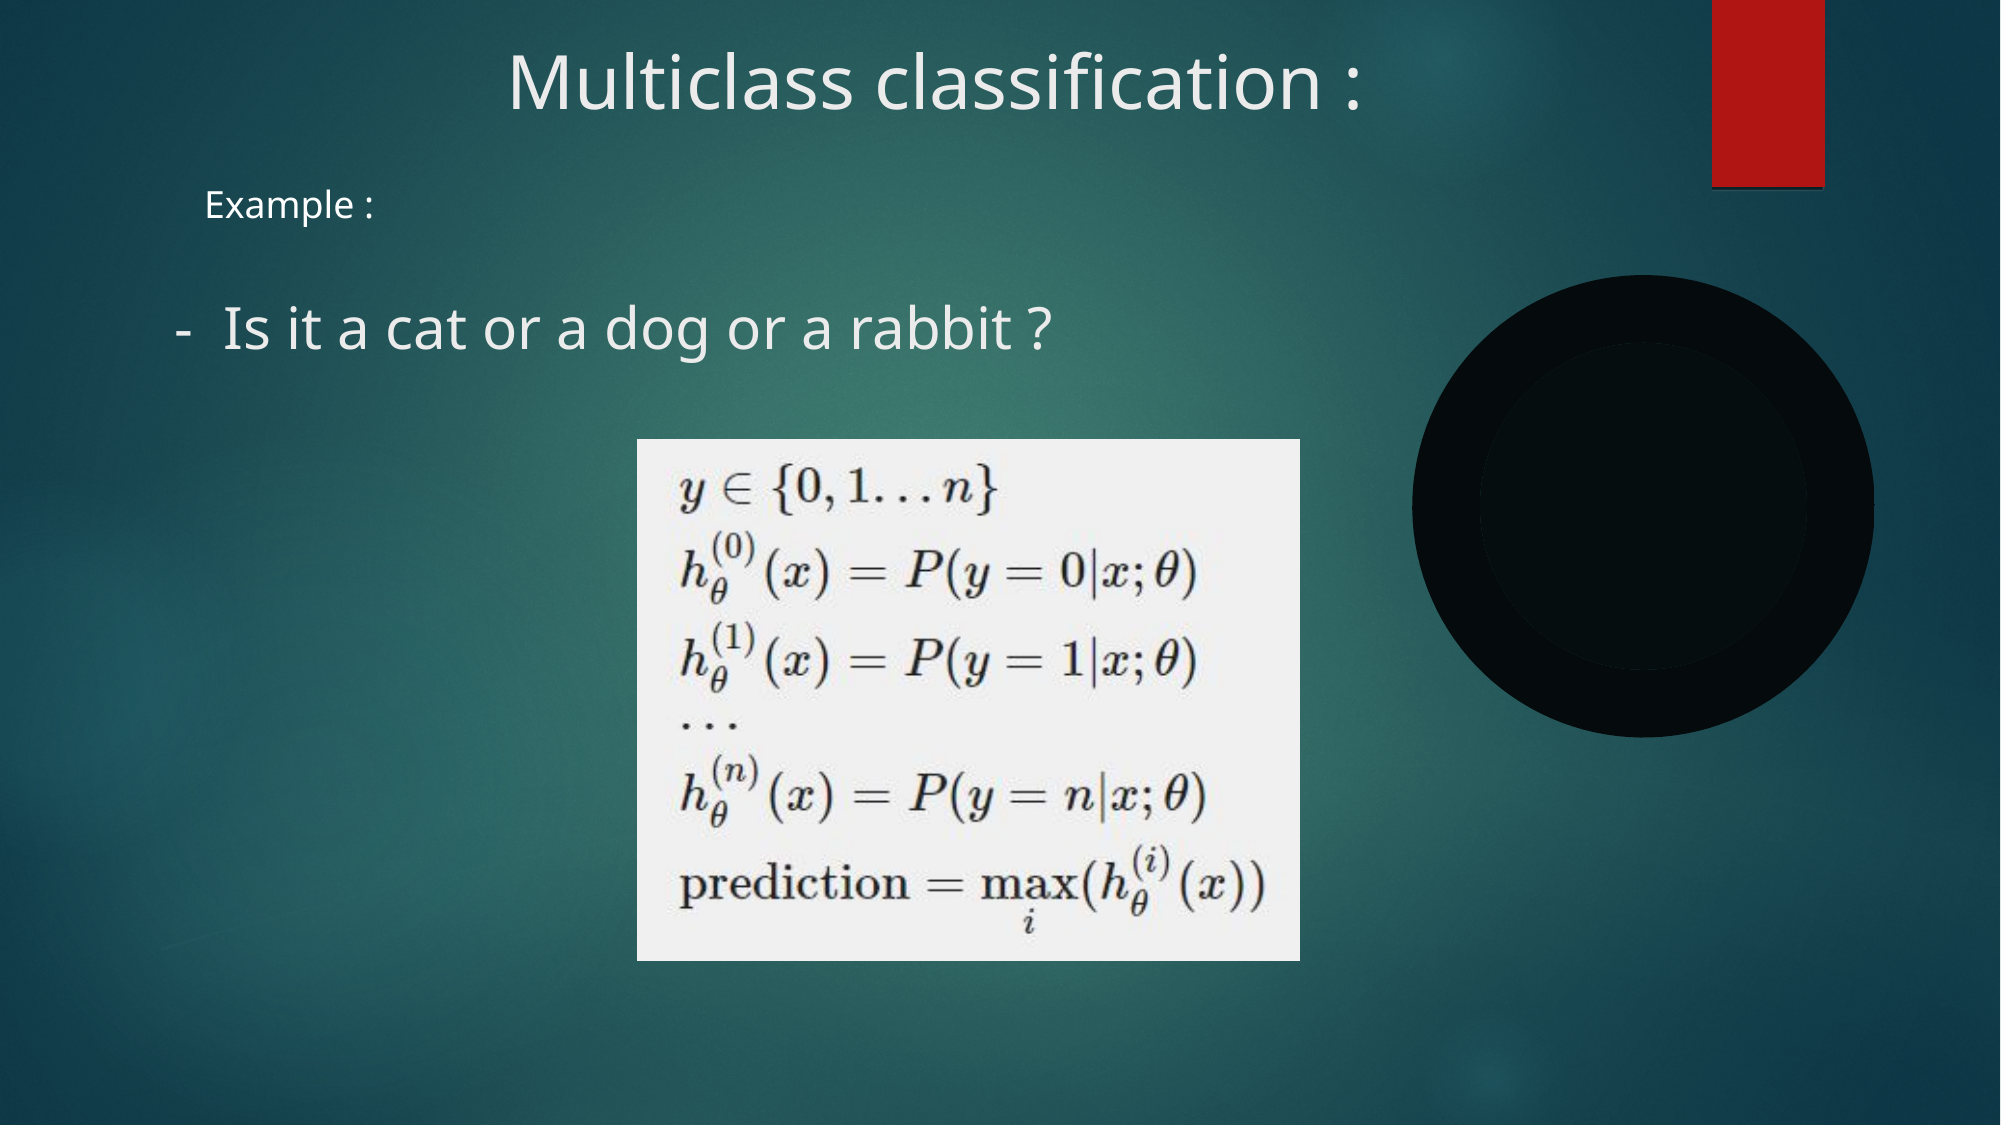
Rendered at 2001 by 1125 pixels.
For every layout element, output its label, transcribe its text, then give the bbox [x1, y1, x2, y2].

picture [637, 439, 1300, 961]
text_box - Is it a cat or a dog or a rabbit ? [159, 283, 1492, 399]
text_box Multiclass classification : [460, 26, 1410, 143]
text_box Example : [189, 173, 461, 235]
